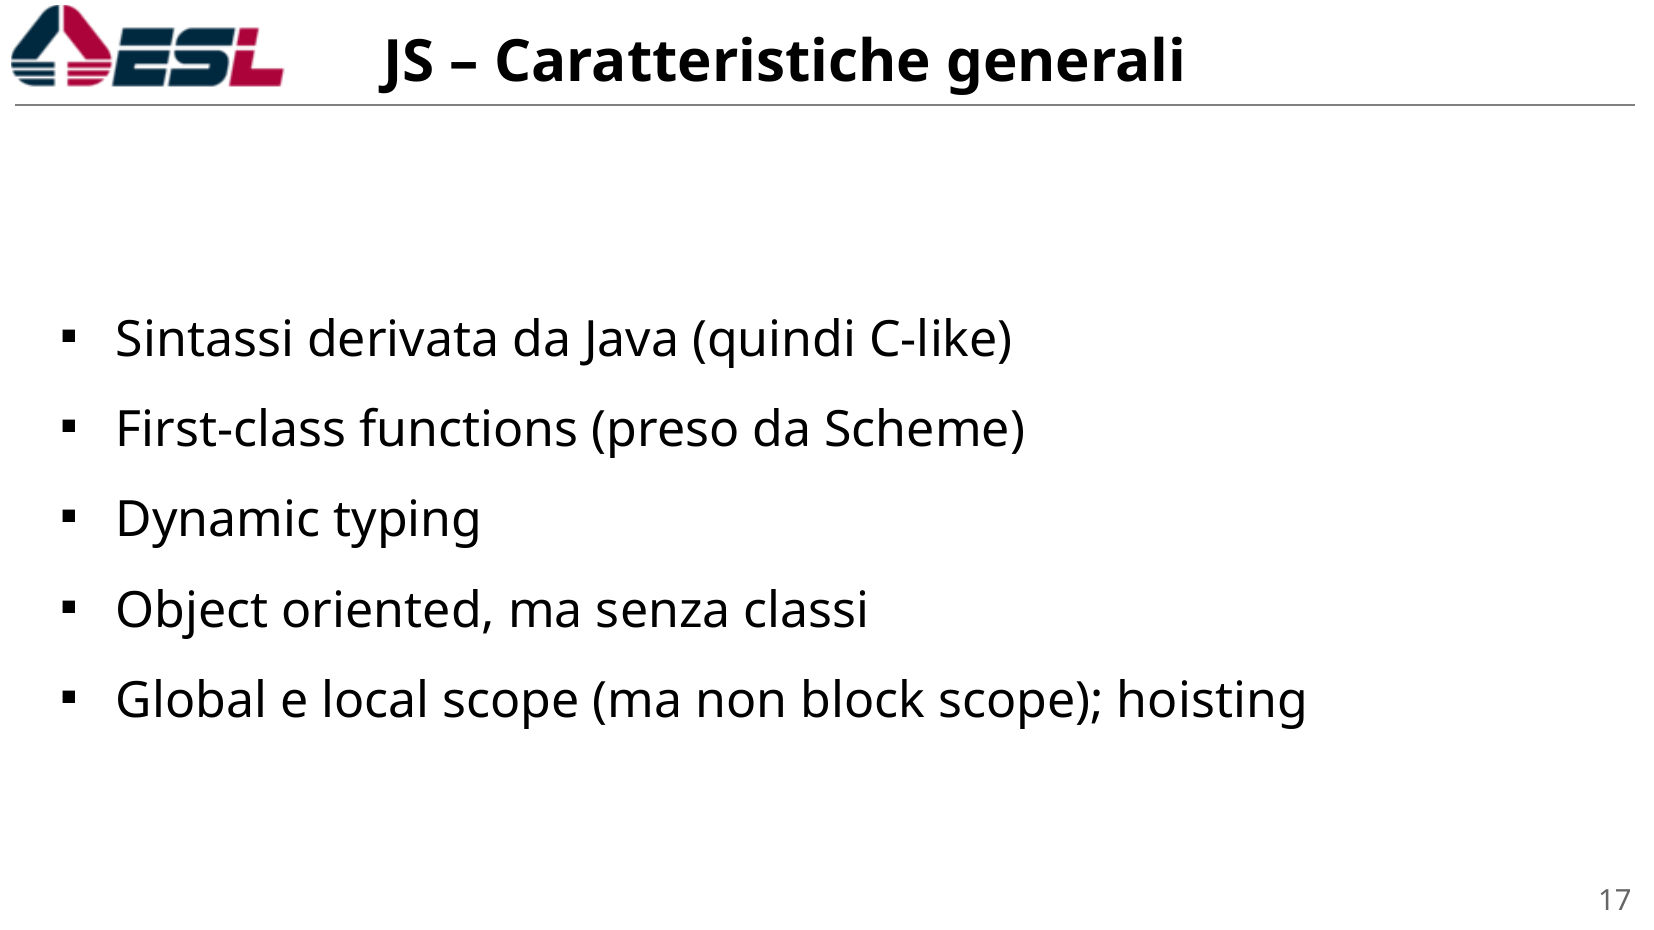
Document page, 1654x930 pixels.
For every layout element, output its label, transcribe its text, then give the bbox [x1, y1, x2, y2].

title JS – Caratteristiche generali [335, 0, 1653, 103]
picture [11, 5, 288, 90]
list Sintassi derivata da Java (quindi C-like) First-class functions (preso da Scheme) Dynamic typing Object oriented, ma senza classi Global e local scope (ma non block scope); hoisting [45, 134, 1606, 901]
